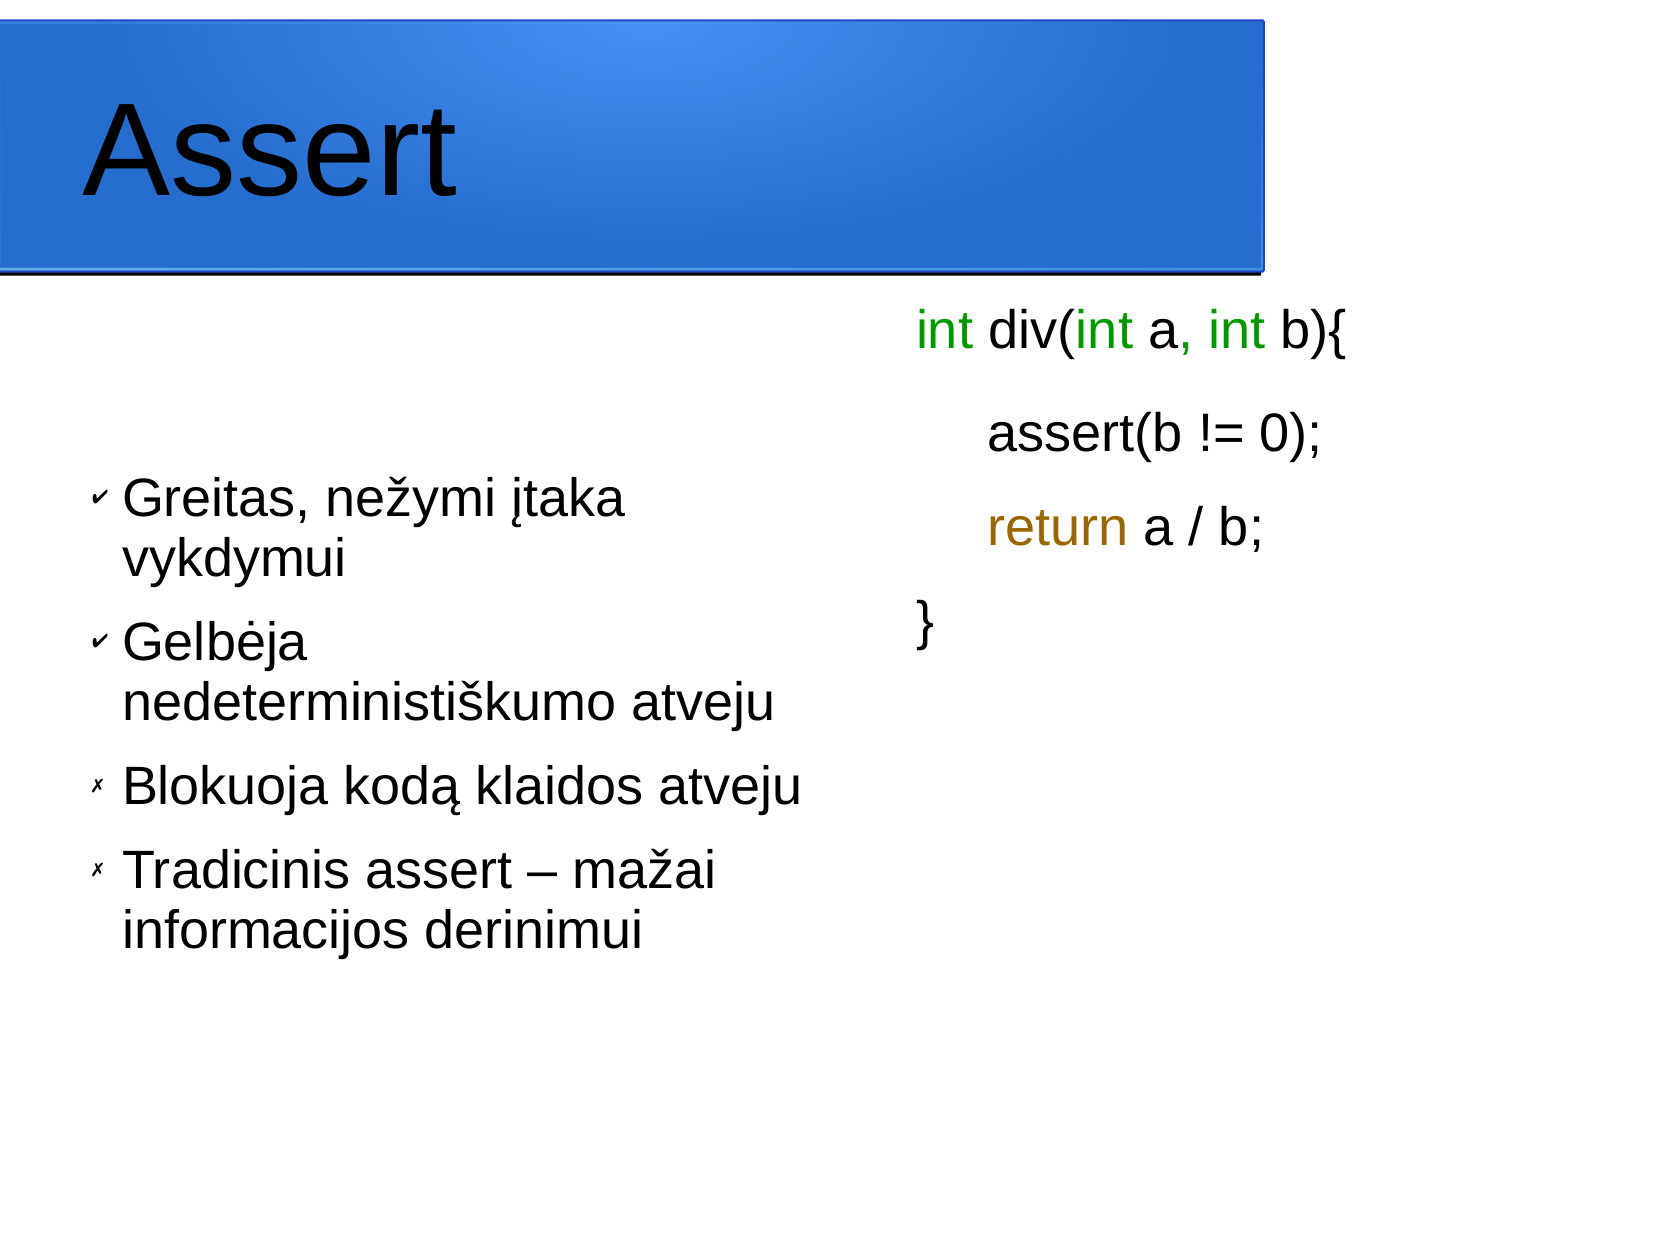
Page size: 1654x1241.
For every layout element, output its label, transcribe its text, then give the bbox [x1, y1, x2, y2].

list Greitas, nežymi įtaka vykdymui Gelbėja nedeterministiškumo atveju Blokuoja kodą klaidos atveju Tradicinis assert – mažai informacijos derinimui [82, 299, 809, 1019]
list int div(int a, int b){ assert(b != 0); return a / b; } [845, 299, 1572, 1019]
title Assert [82, 47, 1235, 252]
